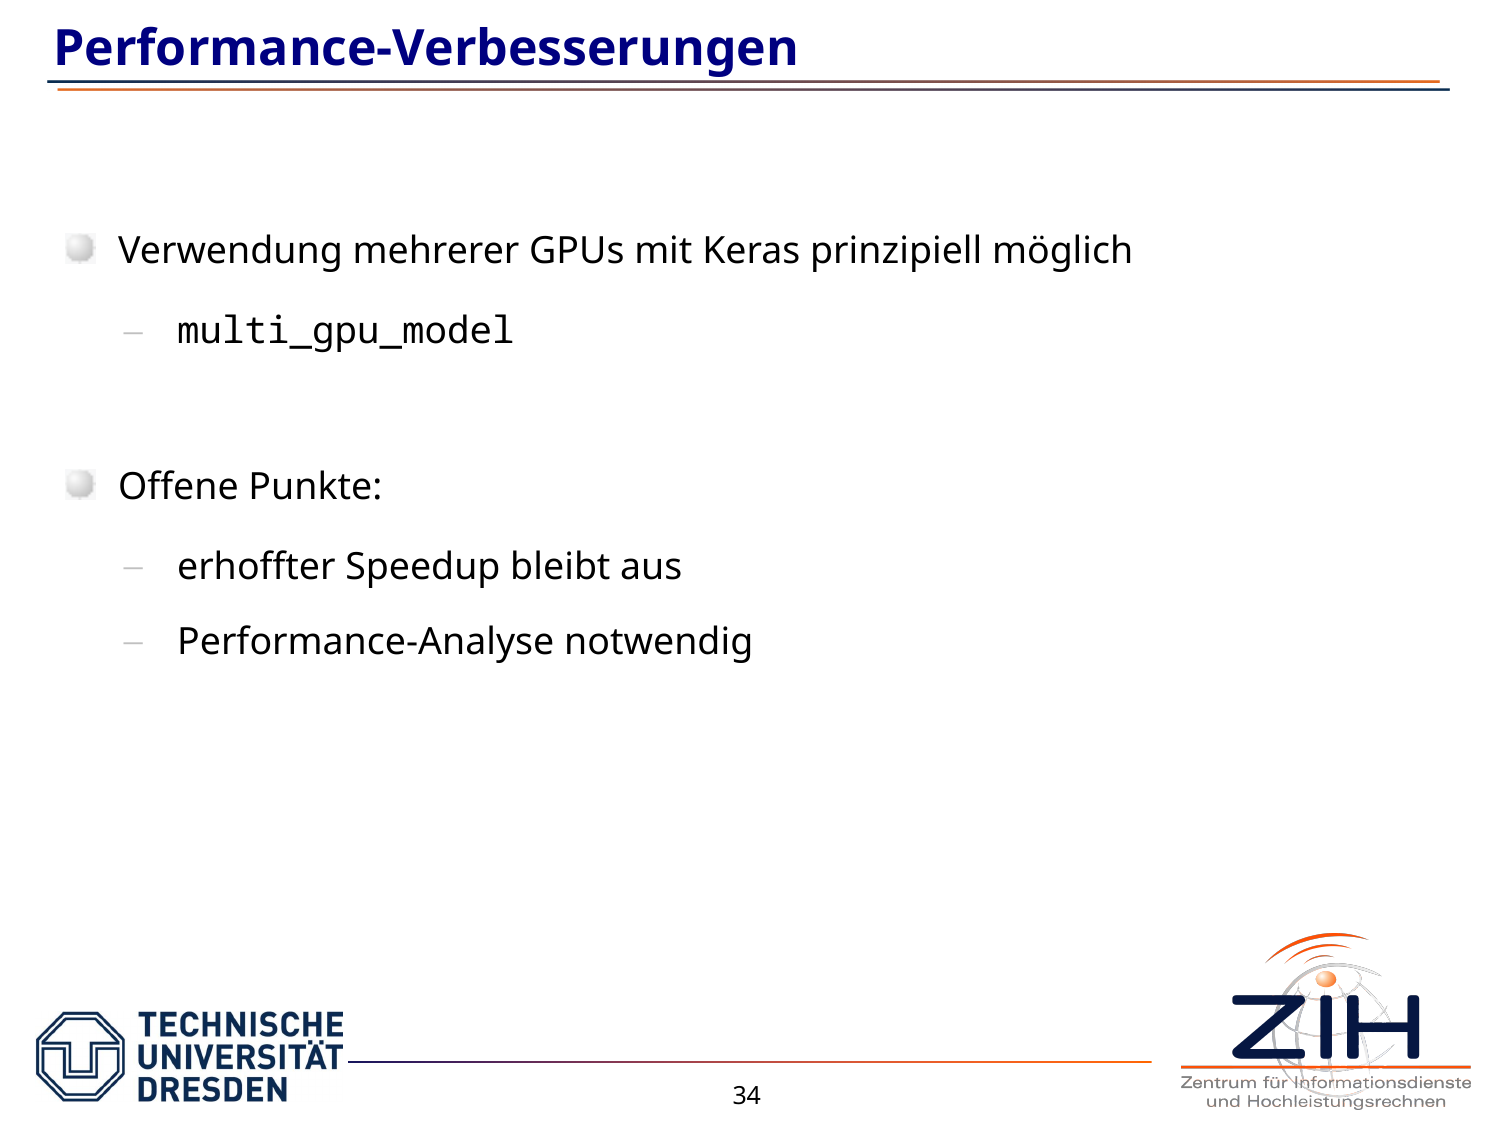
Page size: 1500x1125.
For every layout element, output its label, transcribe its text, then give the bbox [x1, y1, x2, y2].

list Verwendung mehrerer GPUs mit Keras prinzipiell möglich multi_gpu_model Offene Punkte: erhoffter Speedup bleibt aus Performance-Analyse notwendig [29, 118, 1418, 771]
picture [47, 80, 1450, 91]
picture [1181, 933, 1471, 1110]
title Performance-Verbesserungen [53, 12, 1453, 81]
picture [35, 1011, 343, 1102]
